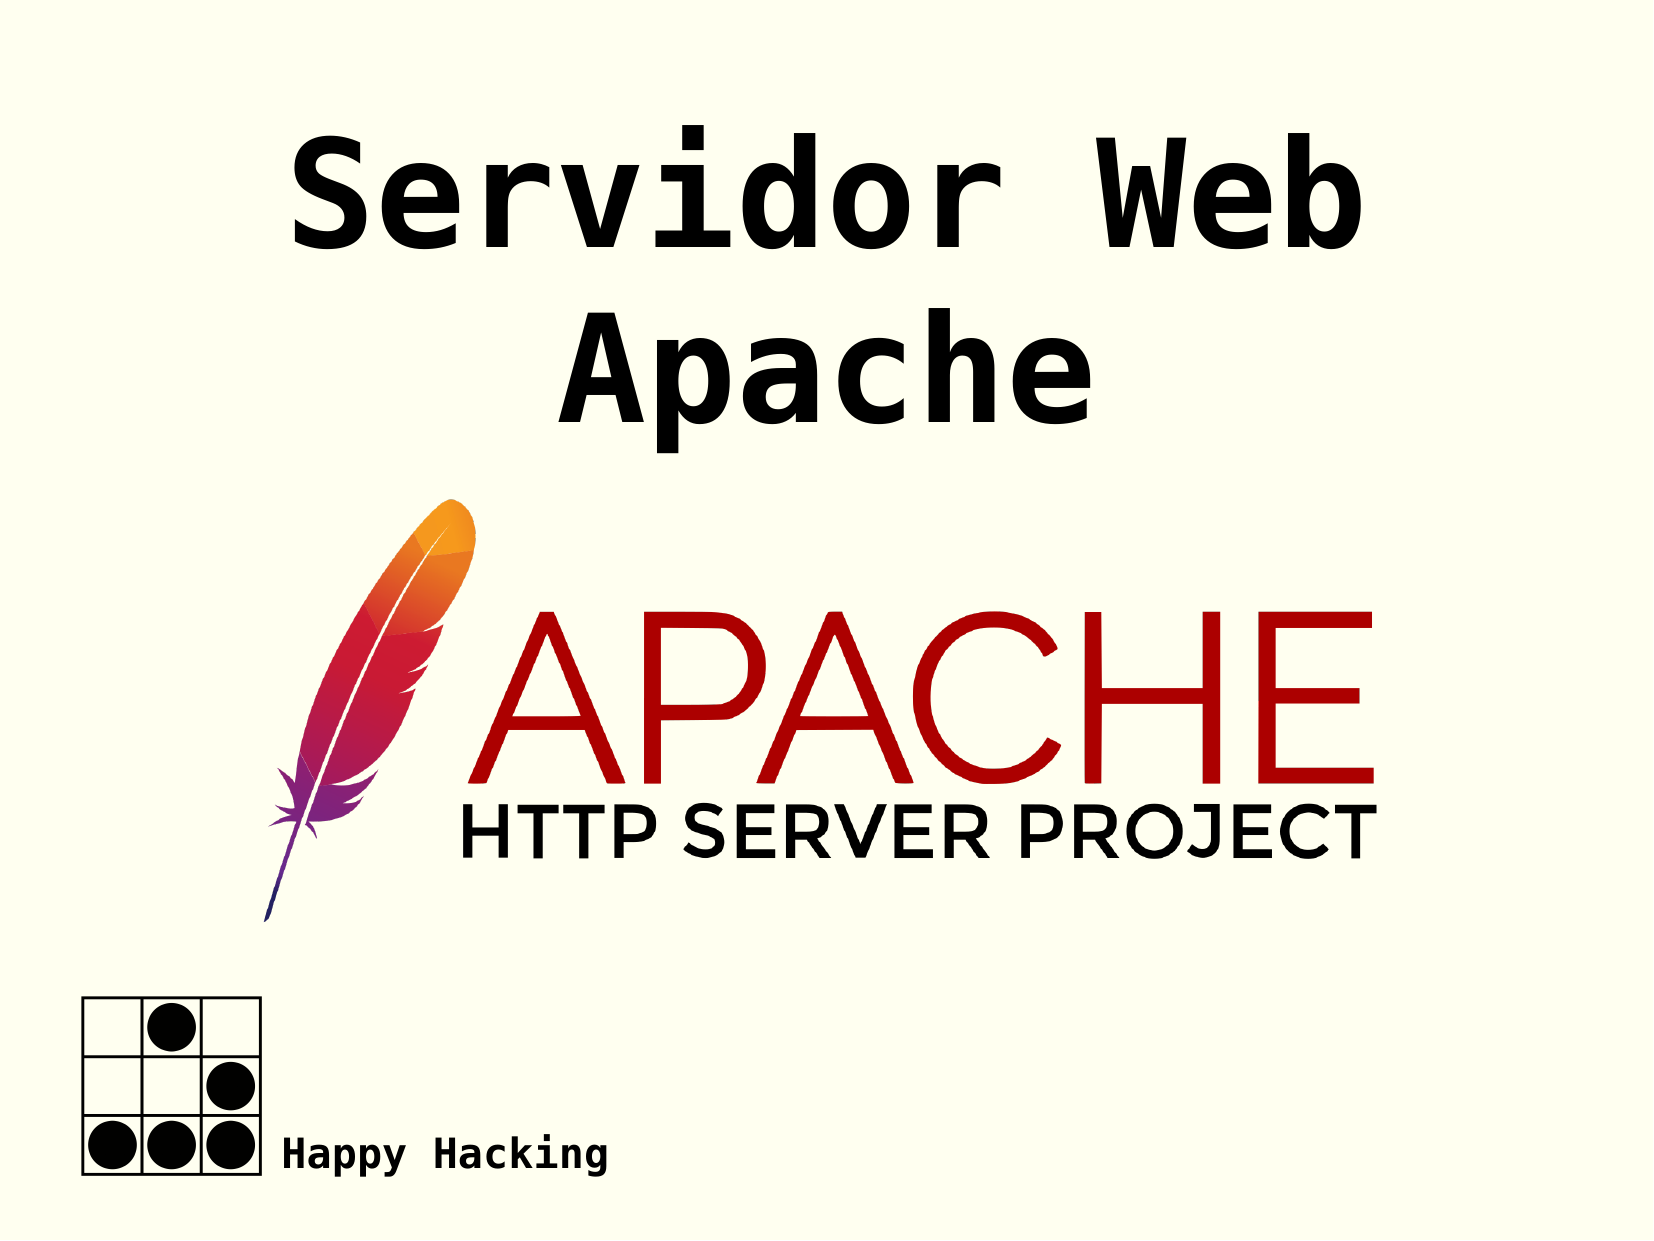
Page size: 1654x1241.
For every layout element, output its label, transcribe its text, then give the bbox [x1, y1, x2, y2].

text_box Happy Hacking [266, 1098, 657, 1187]
picture [260, 497, 1379, 924]
picture [68, 983, 275, 1190]
subtitle Servidor Web Apache [82, 8, 1571, 558]
